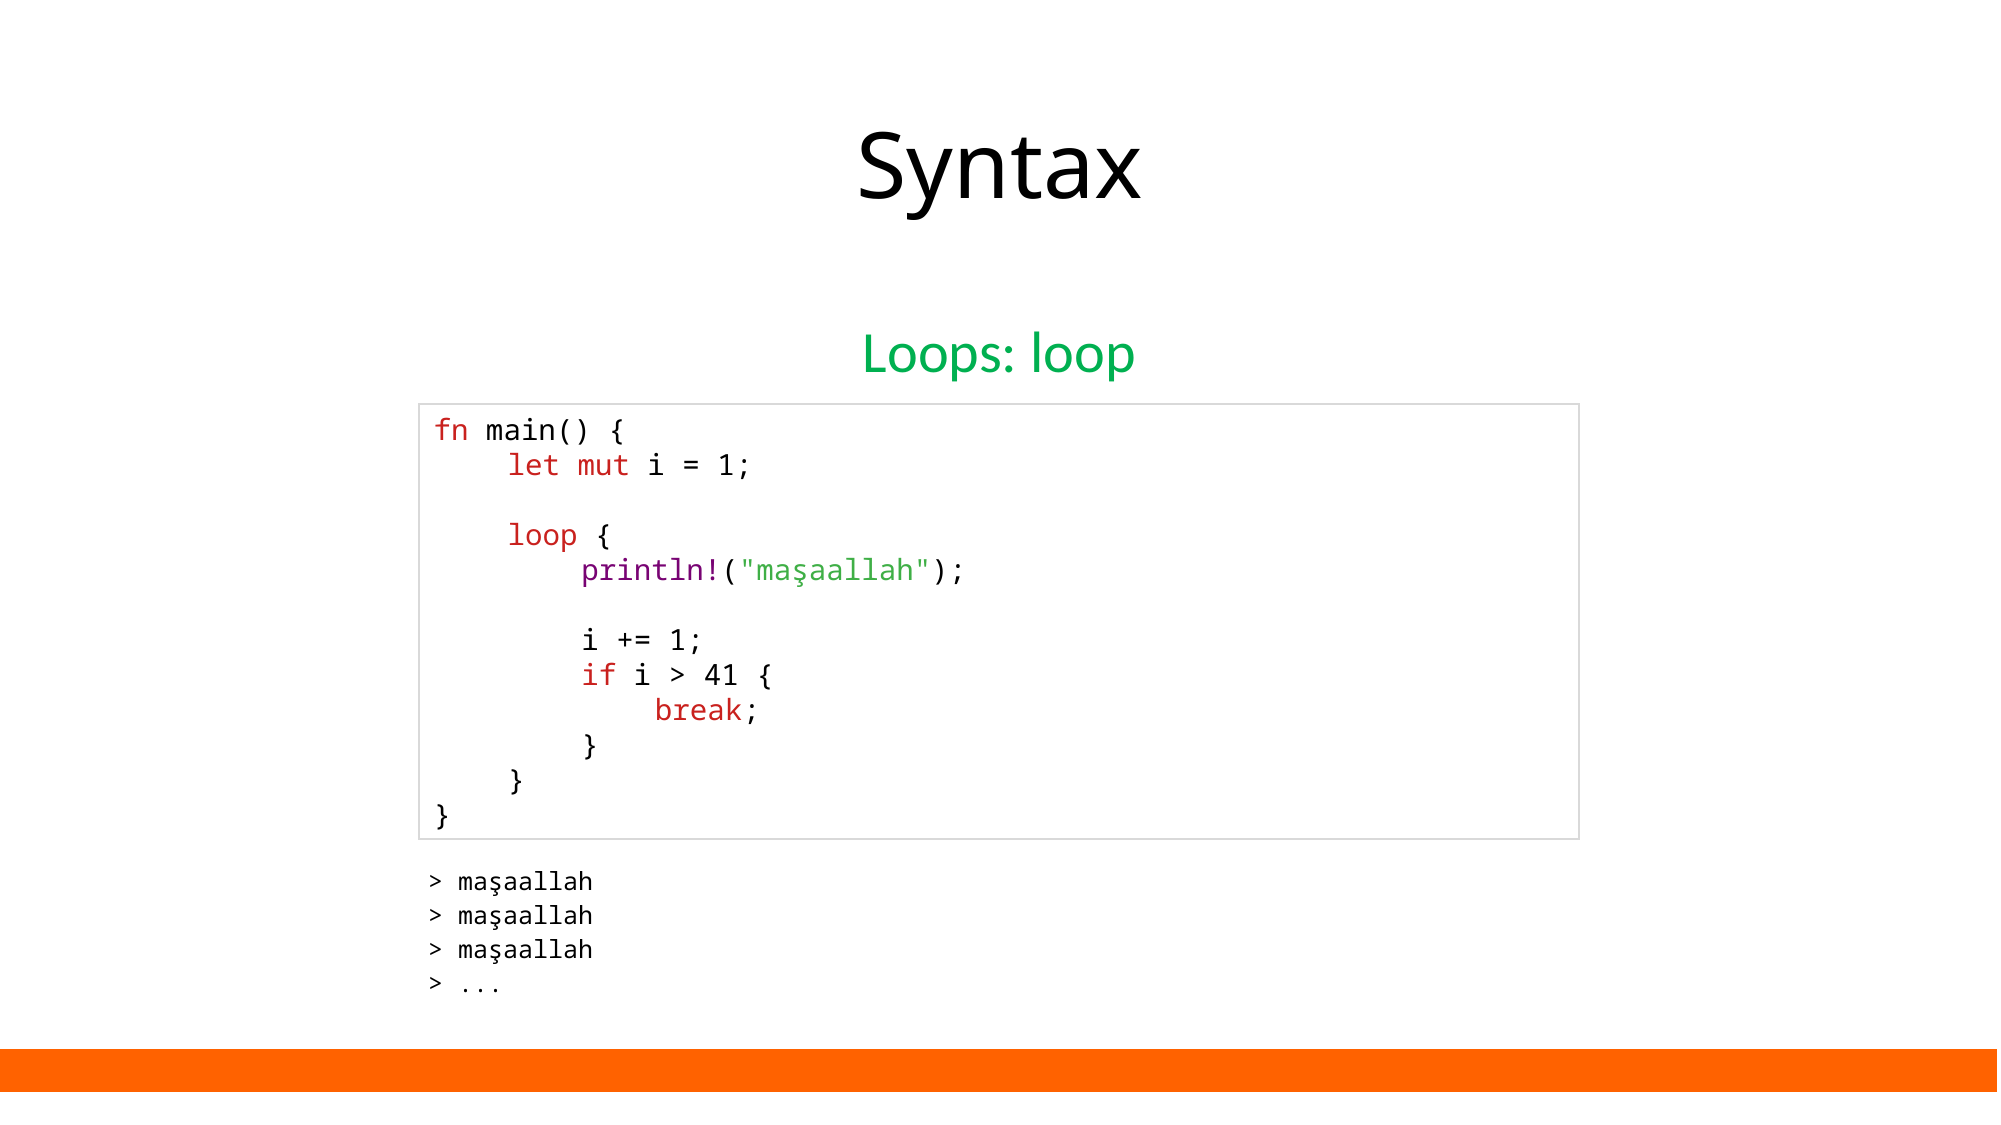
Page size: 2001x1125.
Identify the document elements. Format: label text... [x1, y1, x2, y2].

title Syntax [137, 59, 1863, 278]
text_box fn main() { let mut i = 1; loop { println!("maşaallah"); i += 1; if i > 41 { break; } } } [418, 404, 1579, 839]
text_box > maşaallah > maşaallah > maşaallah > ... [413, 856, 1477, 972]
text_box [0, 1049, 1997, 1092]
list Loops: loop [420, 314, 1579, 403]
